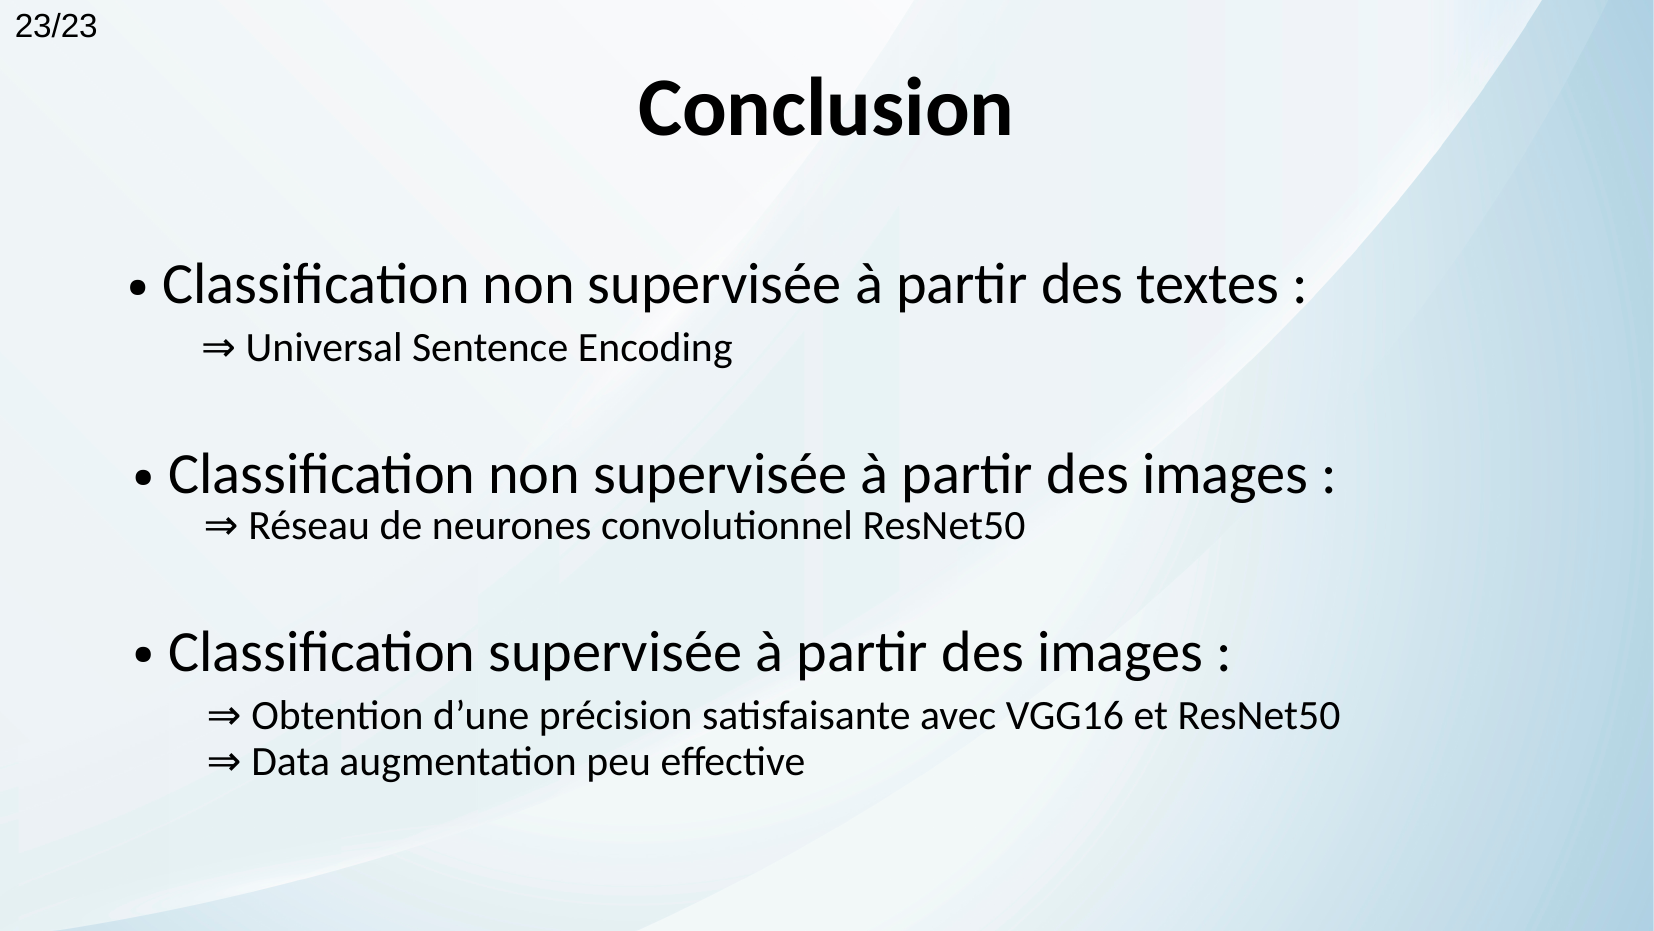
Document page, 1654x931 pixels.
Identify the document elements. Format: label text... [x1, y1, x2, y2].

text_box Classification supervisée à partir des images : ⇒ Obtention d’une précision satisfaisante avec VGG16 et ResNet50 ⇒ Data augmentation peu effective [118, 620, 1571, 829]
picture [0, 0, 1654, 931]
text_box Classification non supervisée à partir des textes : ⇒ Universal Sentence Encoding [112, 252, 1565, 384]
title Conclusion [82, 37, 1571, 193]
text_box 23/23 [0, 0, 119, 60]
text_box Classification non supervisée à partir des images : ⇒ Réseau de neurones convolutionnel ResNet50 [118, 442, 1571, 558]
